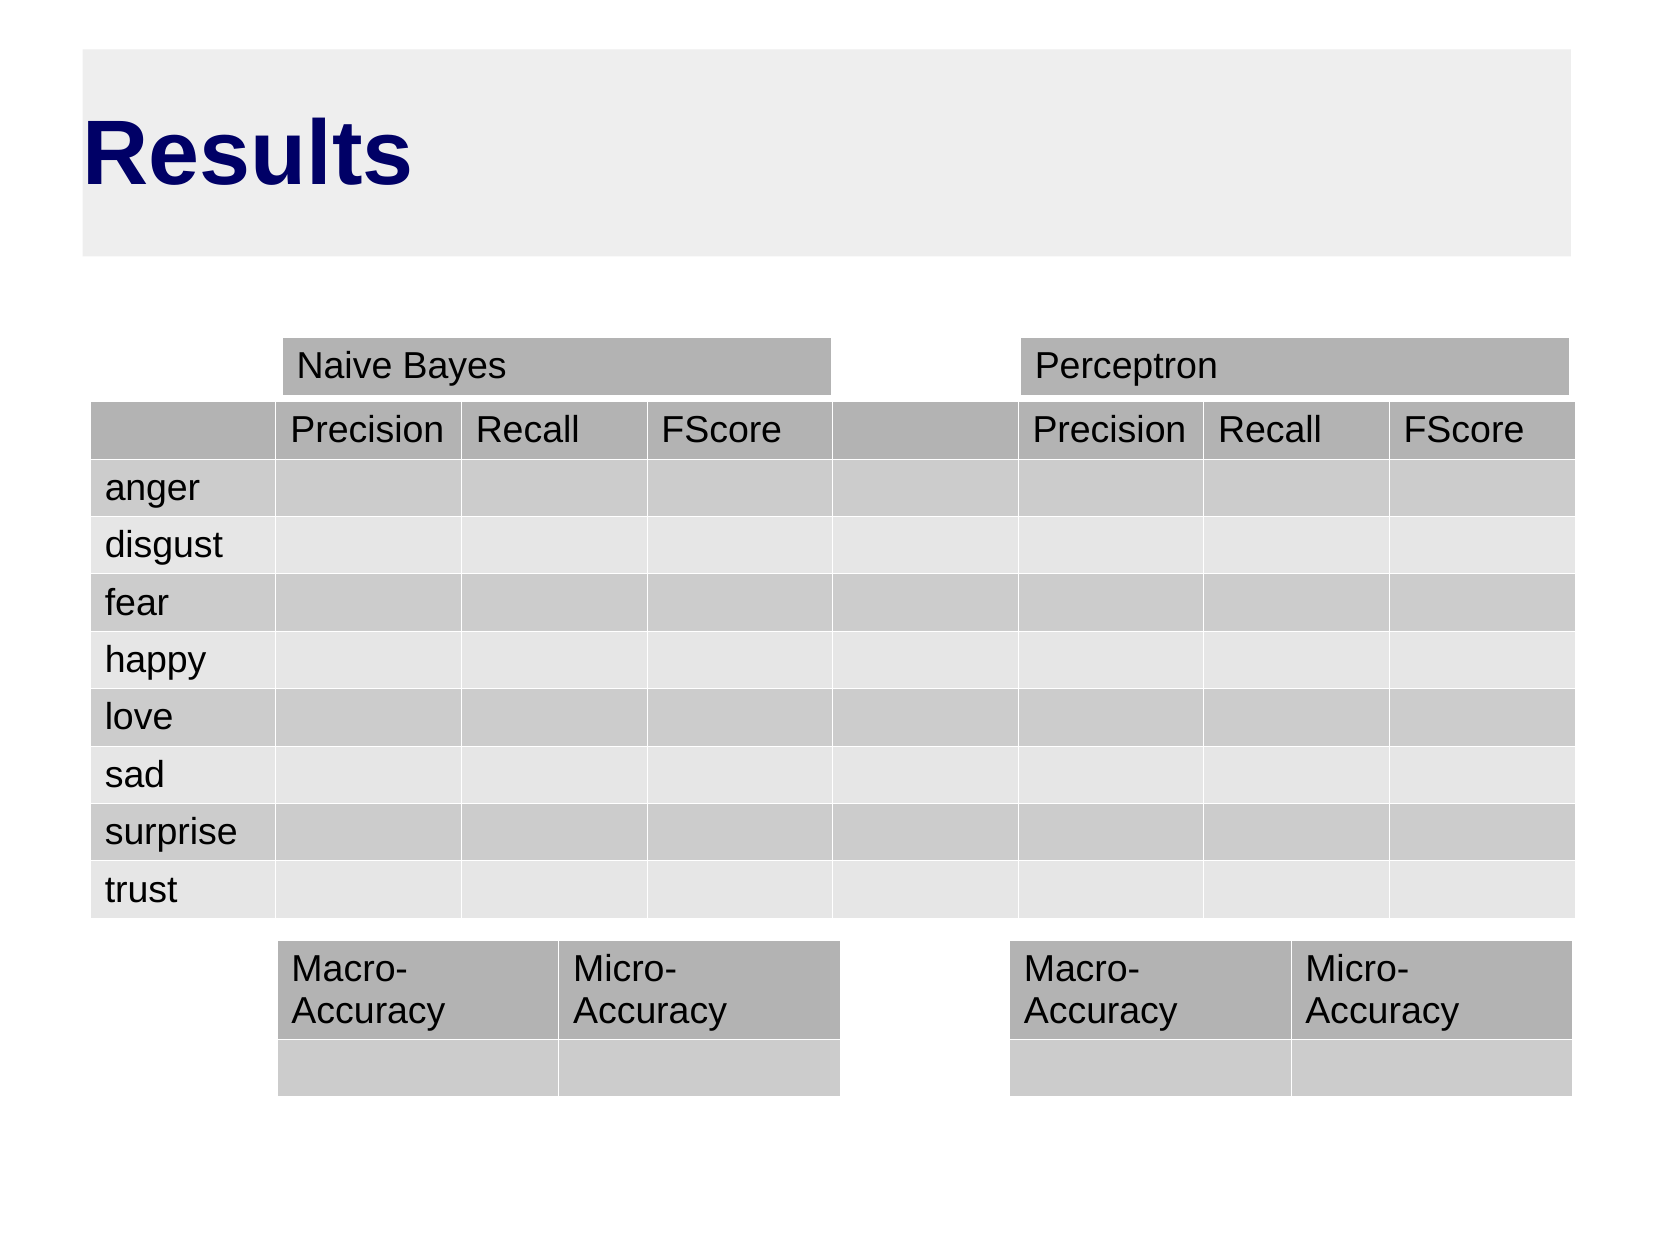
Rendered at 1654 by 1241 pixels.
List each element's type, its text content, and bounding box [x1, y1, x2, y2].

table_cell [833, 804, 1018, 860]
table_cell [1019, 747, 1203, 803]
table_header Recall [462, 402, 647, 459]
table_cell sad [91, 747, 275, 803]
table_cell [1390, 517, 1575, 573]
table_header Macro-Accuracy [278, 941, 558, 1039]
table_cell [276, 747, 461, 803]
table_header [91, 402, 275, 459]
table_cell [462, 460, 647, 516]
table_cell [1204, 574, 1389, 631]
table_header Macro-Accuracy [1010, 941, 1291, 1039]
table_cell [833, 689, 1018, 746]
table_cell [1390, 747, 1575, 803]
table_cell [1019, 804, 1203, 860]
table_header FScore [1390, 402, 1575, 459]
table_cell [276, 861, 461, 918]
table_cell [1204, 517, 1389, 573]
table_cell [276, 460, 461, 516]
table_cell [1204, 861, 1389, 918]
table_cell [648, 747, 832, 803]
table_cell [833, 517, 1018, 573]
table_cell [1019, 574, 1203, 631]
table_cell [648, 460, 832, 516]
table_cell [276, 804, 461, 860]
table_cell [833, 861, 1018, 918]
table_cell [276, 517, 461, 573]
table_cell [1019, 460, 1203, 516]
table_cell [648, 689, 832, 746]
table_cell [833, 747, 1018, 803]
table_cell [462, 747, 647, 803]
table_cell anger [91, 460, 275, 516]
table_cell [462, 632, 647, 688]
table_cell [648, 517, 832, 573]
table_cell [1204, 460, 1389, 516]
table_cell [1019, 632, 1203, 688]
table_cell [1390, 632, 1575, 688]
table_cell [1390, 804, 1575, 860]
table_cell [462, 574, 647, 631]
table_cell love [91, 689, 275, 746]
table_cell trust [91, 861, 275, 918]
table_cell [462, 689, 647, 746]
table_cell [276, 574, 461, 631]
table_cell [276, 689, 461, 746]
table_header Recall [1204, 402, 1389, 459]
table_cell [648, 804, 832, 860]
table_cell [1390, 574, 1575, 631]
table_header Micro-Accuracy [559, 941, 840, 1039]
table_cell [462, 861, 647, 918]
table_cell [1204, 689, 1389, 746]
table_cell [559, 1040, 840, 1096]
table_cell [462, 804, 647, 860]
table_header FScore [648, 402, 832, 459]
table_cell [1390, 861, 1575, 918]
table_cell [1019, 517, 1203, 573]
table_cell surprise [91, 804, 275, 860]
table_cell [278, 1040, 558, 1096]
title Results [82, 49, 1571, 257]
table_header Perceptron [1021, 338, 1569, 395]
table_header [833, 402, 1018, 459]
table_cell happy [91, 632, 275, 688]
table_cell [1204, 632, 1389, 688]
table_cell [1019, 689, 1203, 746]
table_cell [1204, 747, 1389, 803]
table_cell [833, 574, 1018, 631]
table_header Precision [1019, 402, 1203, 459]
table_cell [1390, 460, 1575, 516]
table_header Precision [276, 402, 461, 459]
table_cell fear [91, 574, 275, 631]
table_cell [1019, 861, 1203, 918]
table_header Micro-Accuracy [1292, 941, 1572, 1039]
table_cell [833, 632, 1018, 688]
table_cell [276, 632, 461, 688]
table_cell [1390, 689, 1575, 746]
table_cell [1010, 1040, 1291, 1096]
table_cell [462, 517, 647, 573]
table_cell [648, 574, 832, 631]
table_cell [1204, 804, 1389, 860]
table_cell [648, 861, 832, 918]
table_cell [833, 460, 1018, 516]
table_cell [1292, 1040, 1572, 1096]
table_cell disgust [91, 517, 275, 573]
table_header Naive Bayes [283, 338, 831, 395]
table_cell [648, 632, 832, 688]
